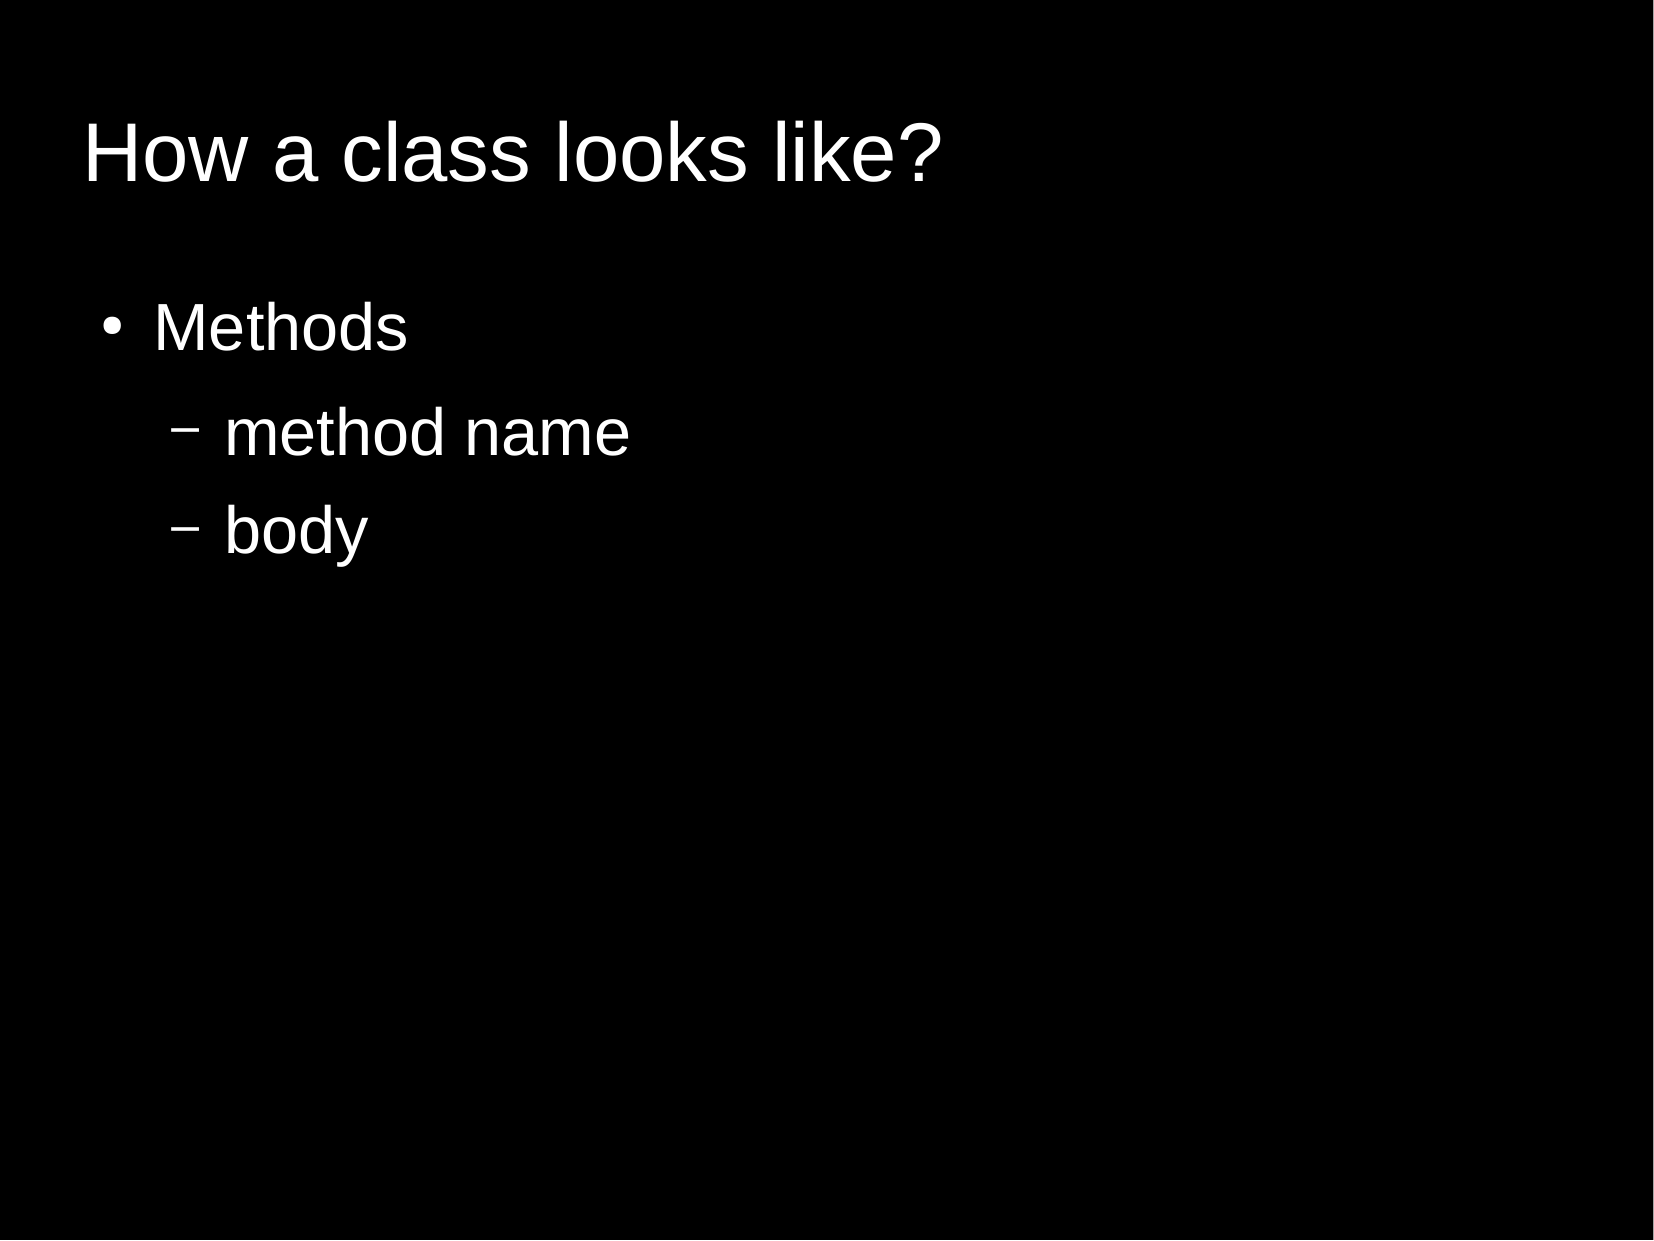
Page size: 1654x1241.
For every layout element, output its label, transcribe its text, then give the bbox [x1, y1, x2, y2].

title How a class looks like? [82, 49, 1571, 257]
list Methods method name body [82, 290, 1538, 1010]
